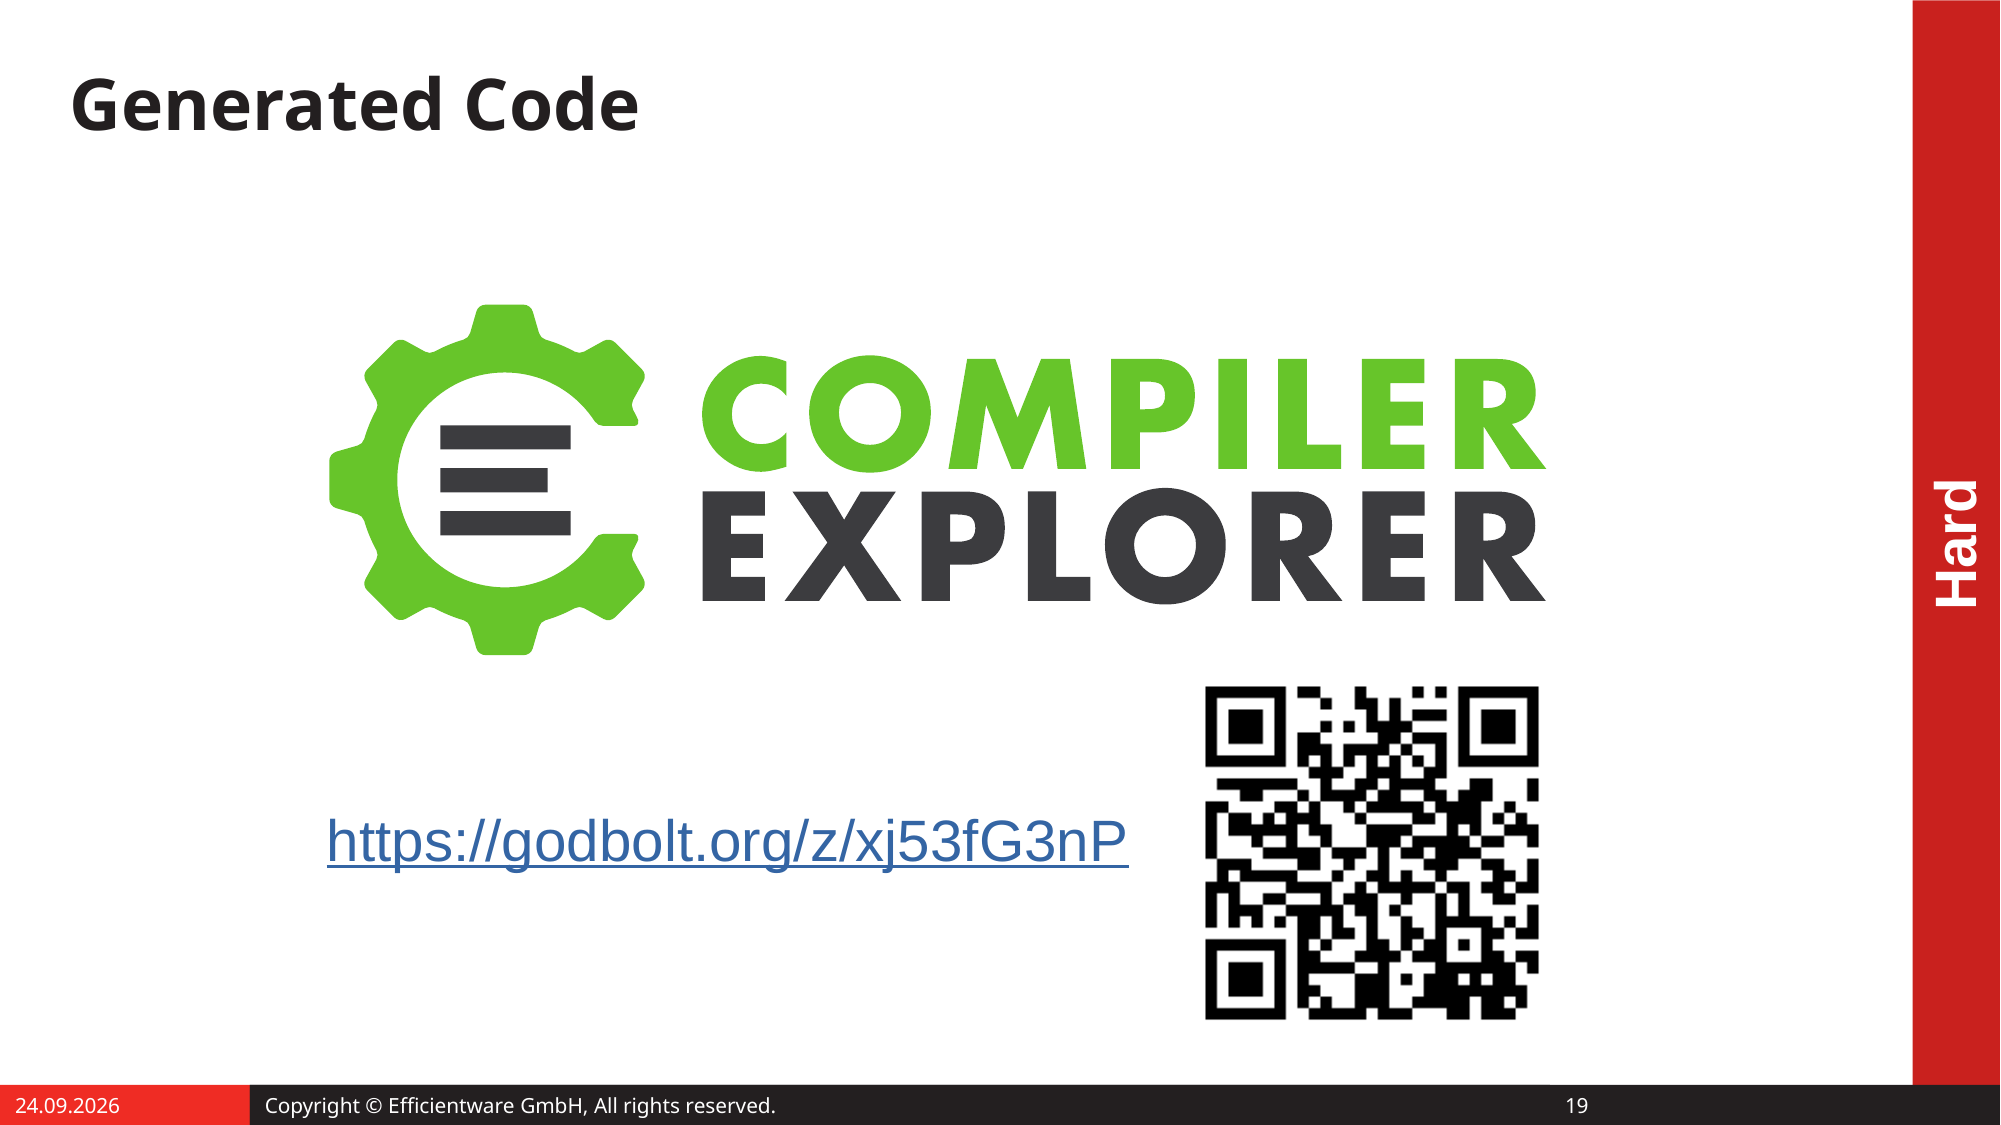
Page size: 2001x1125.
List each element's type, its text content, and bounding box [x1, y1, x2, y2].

picture [38, 0, 1838, 1066]
slide_number 30.10.2025 [0, 1084, 249, 1125]
slide_number <number> [1550, 1084, 2000, 1125]
text_box Hard [1912, 0, 2000, 1084]
text_box Copyright © Efficientware GmbH, All rights reserved. [249, 1084, 1550, 1125]
title Generated Code [55, 52, 1945, 156]
text_box https://godbolt.org/z/xj53fG3nP [311, 801, 1142, 882]
